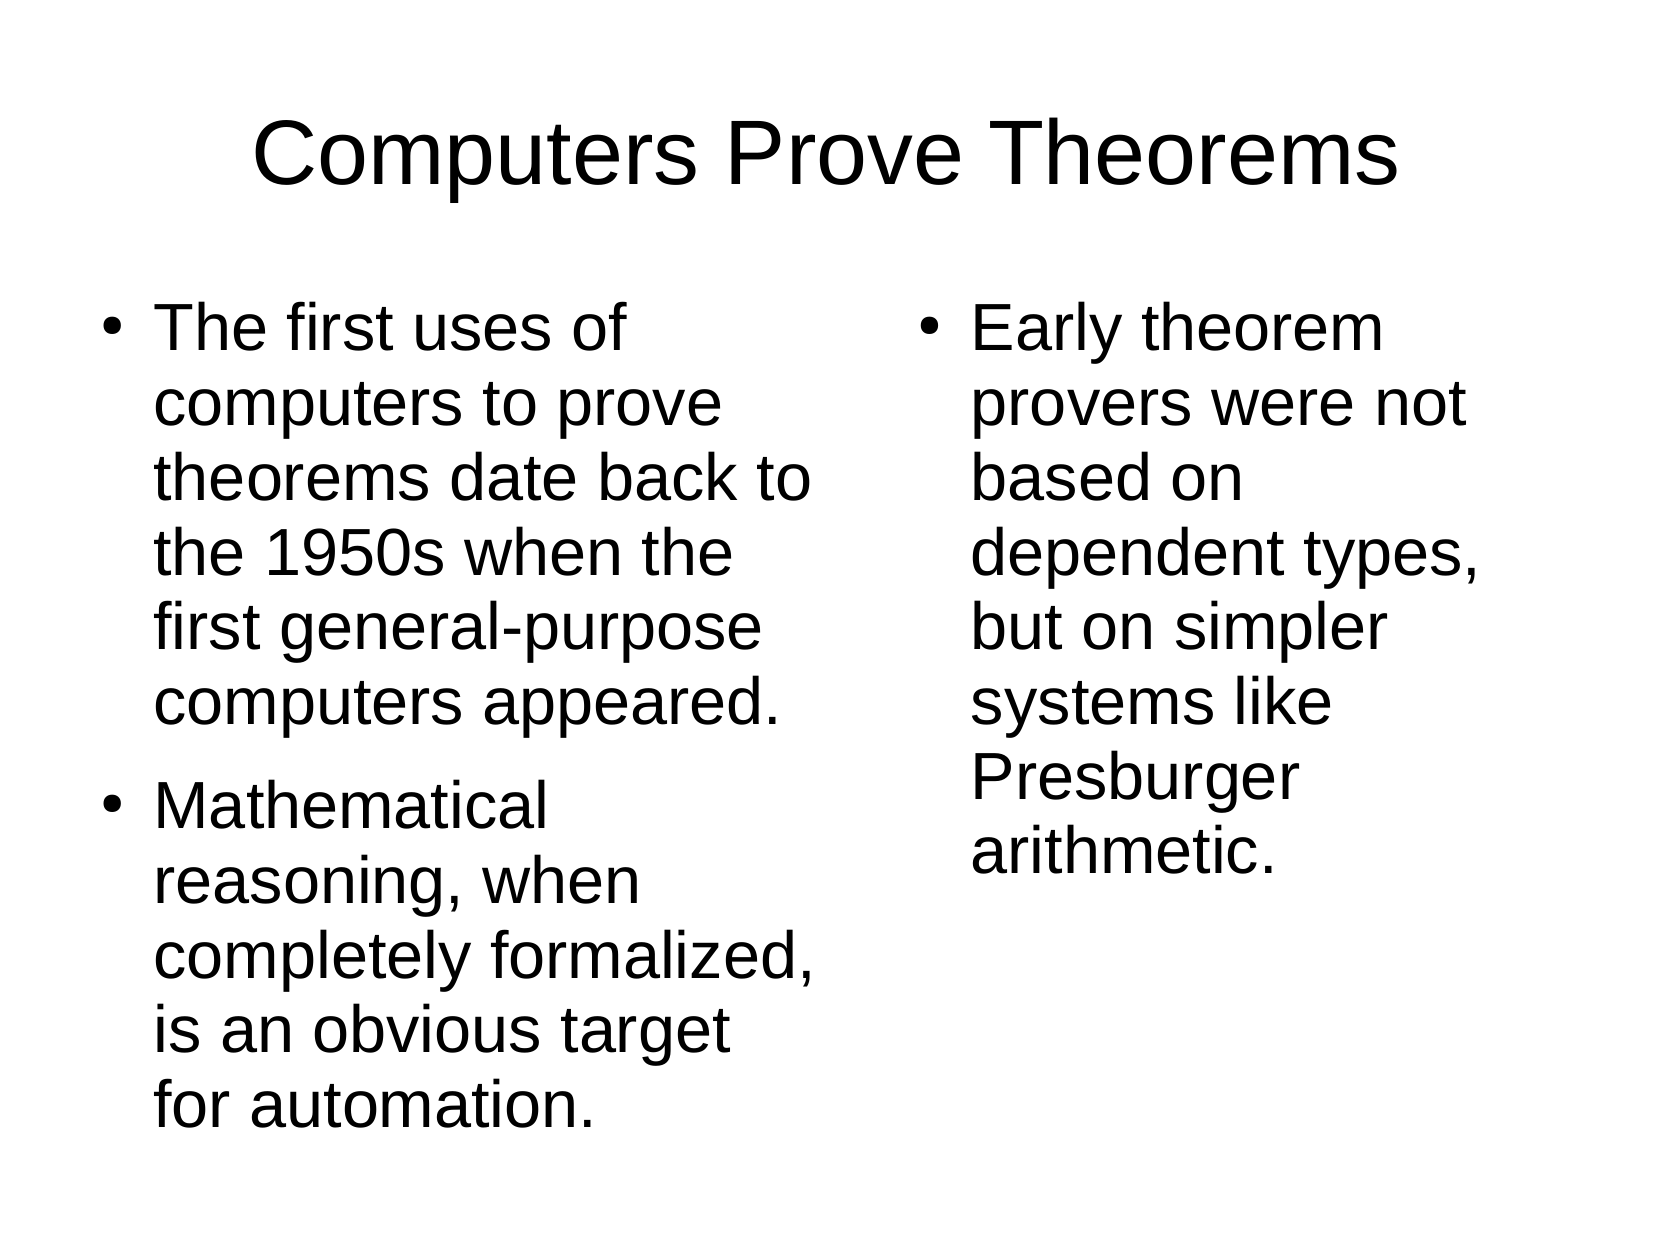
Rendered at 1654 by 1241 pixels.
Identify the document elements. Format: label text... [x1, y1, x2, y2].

list Early theorem provers were not based on dependent types, but on simpler systems like Presburger arithmetic. [900, 290, 1572, 1109]
title Computers Prove Theorems [82, 49, 1571, 257]
list The first uses of computers to prove theorems date back to the 1950s when the first general-purpose computers appeared. Mathematical reasoning, when completely formalized, is an obvious target for automation. [82, 290, 826, 1171]
